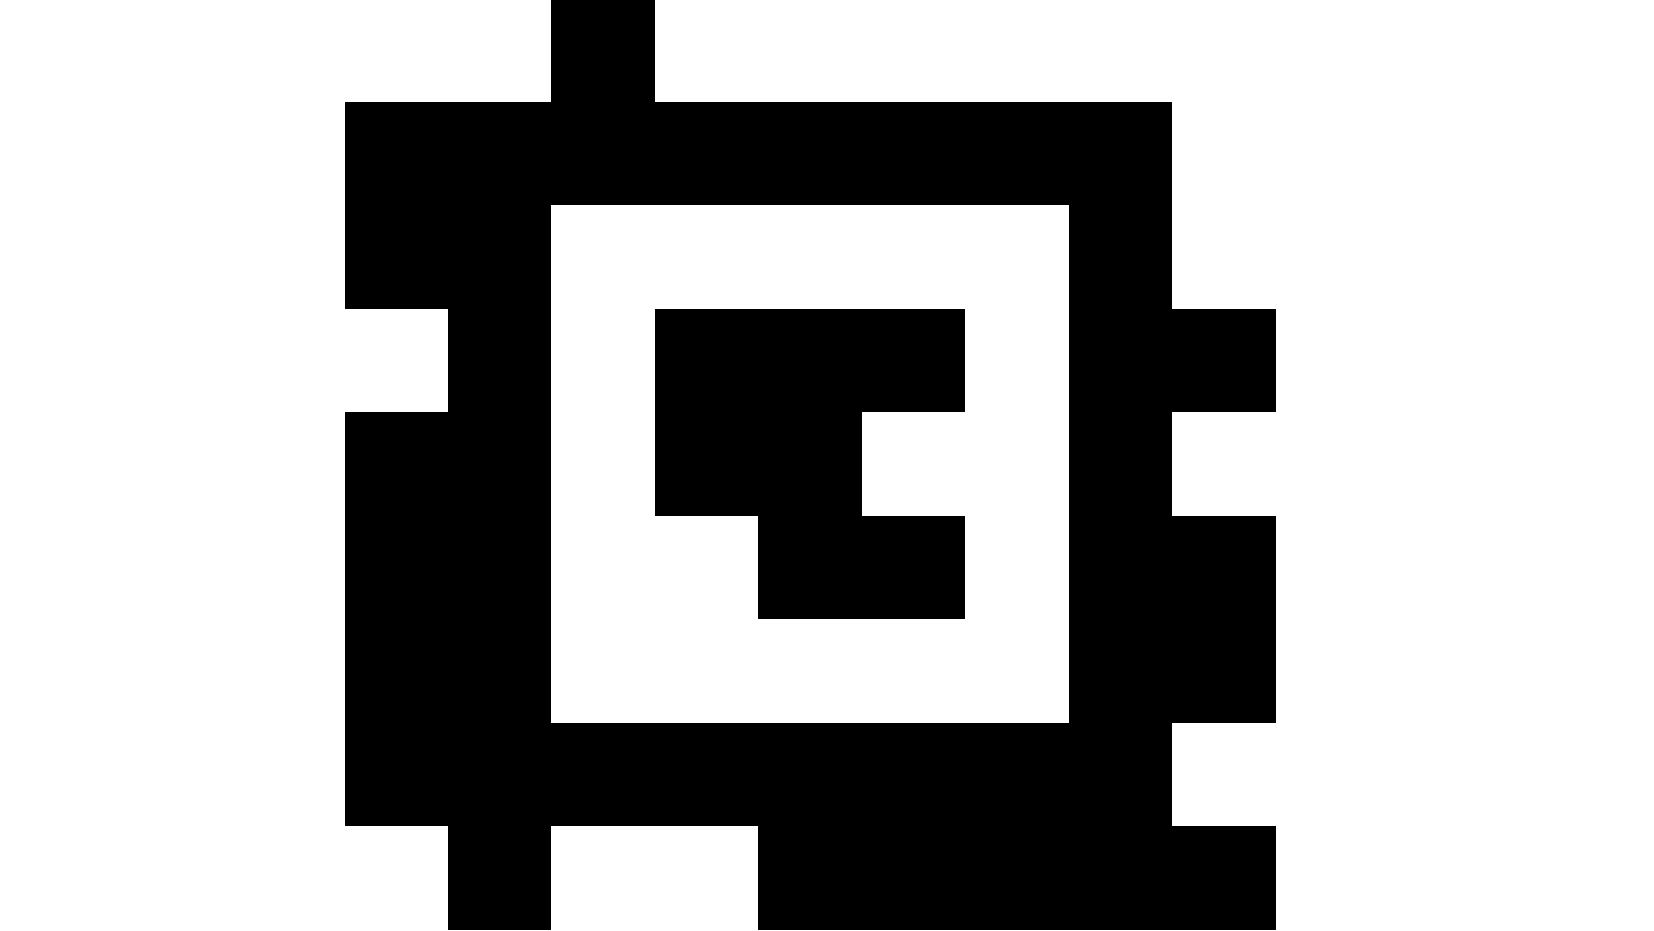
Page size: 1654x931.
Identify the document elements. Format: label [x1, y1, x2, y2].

picture [345, 0, 1276, 931]
